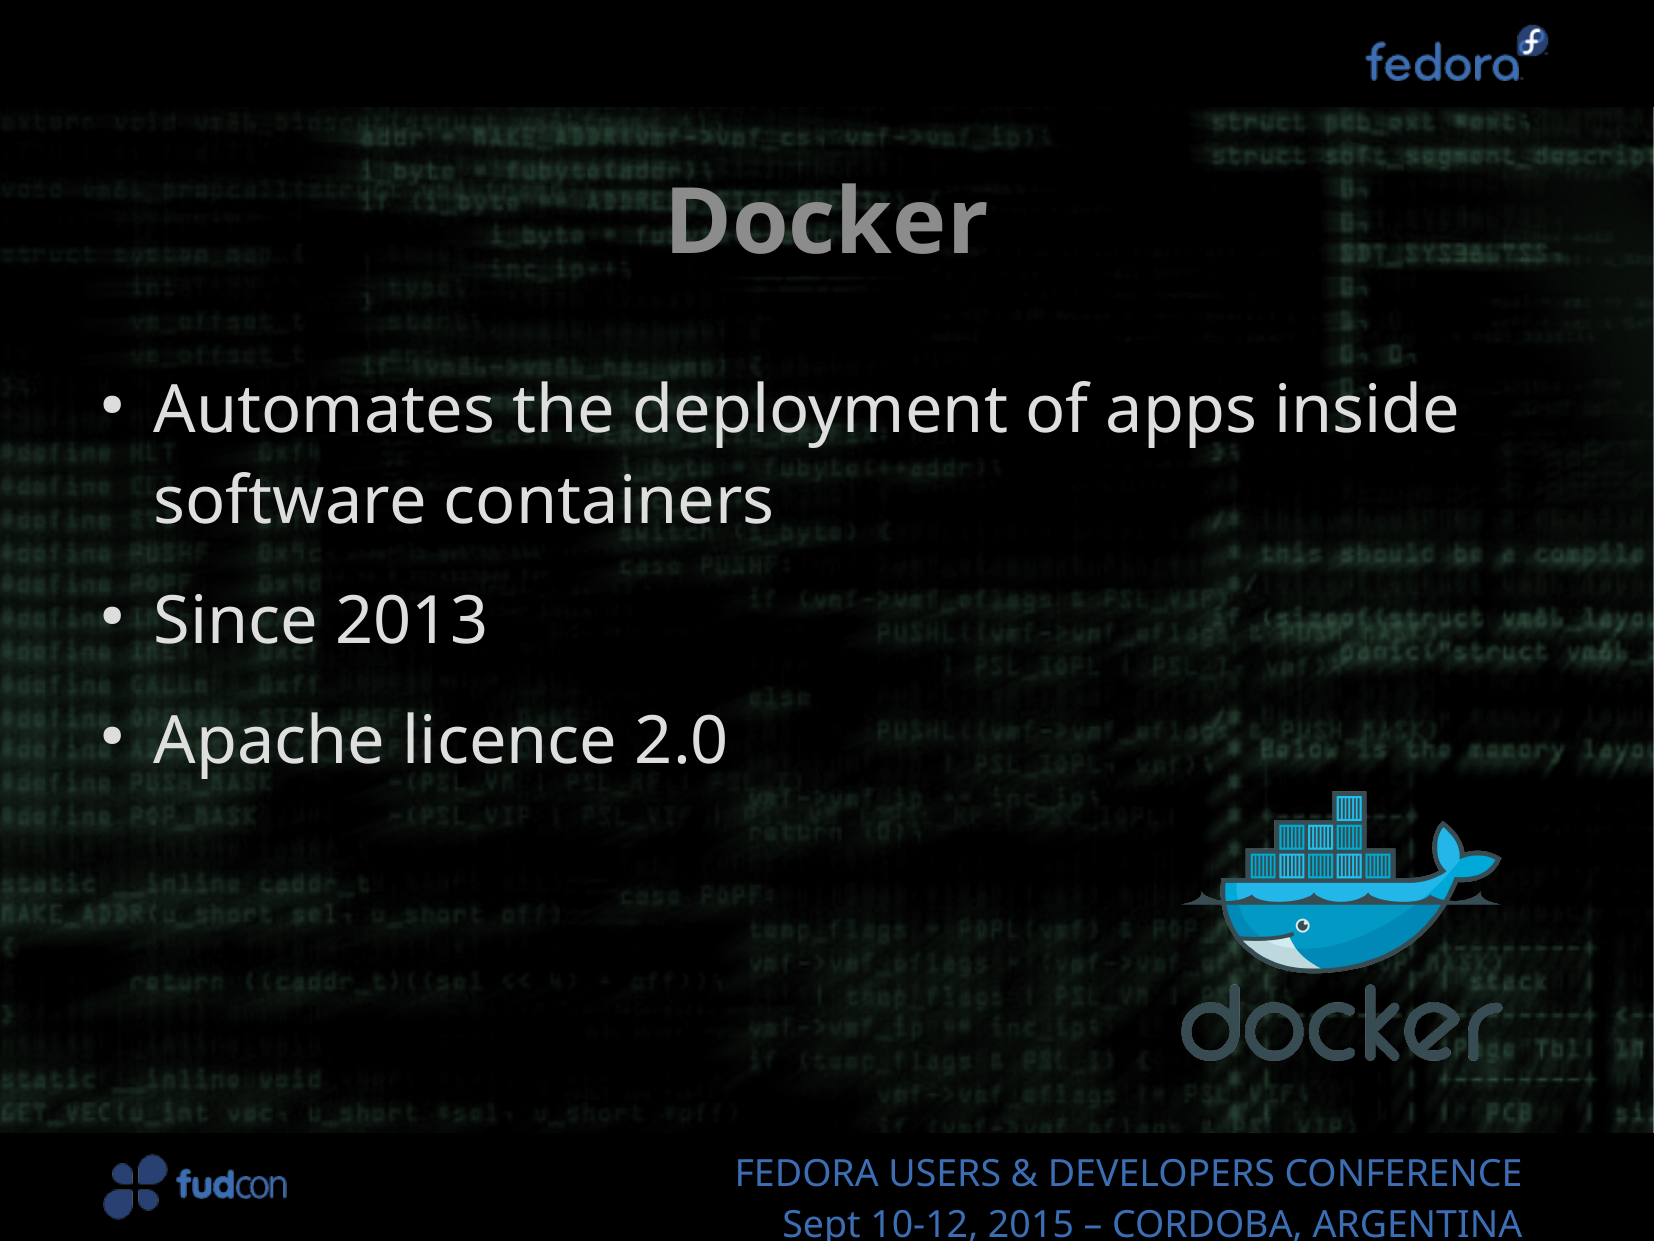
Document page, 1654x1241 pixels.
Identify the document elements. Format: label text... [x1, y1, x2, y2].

picture [0, 0, 1654, 1241]
title Docker [82, 114, 1571, 322]
list Automates the deployment of apps inside software containers Since 2013 Apache licence 2.0 [82, 361, 1571, 1081]
